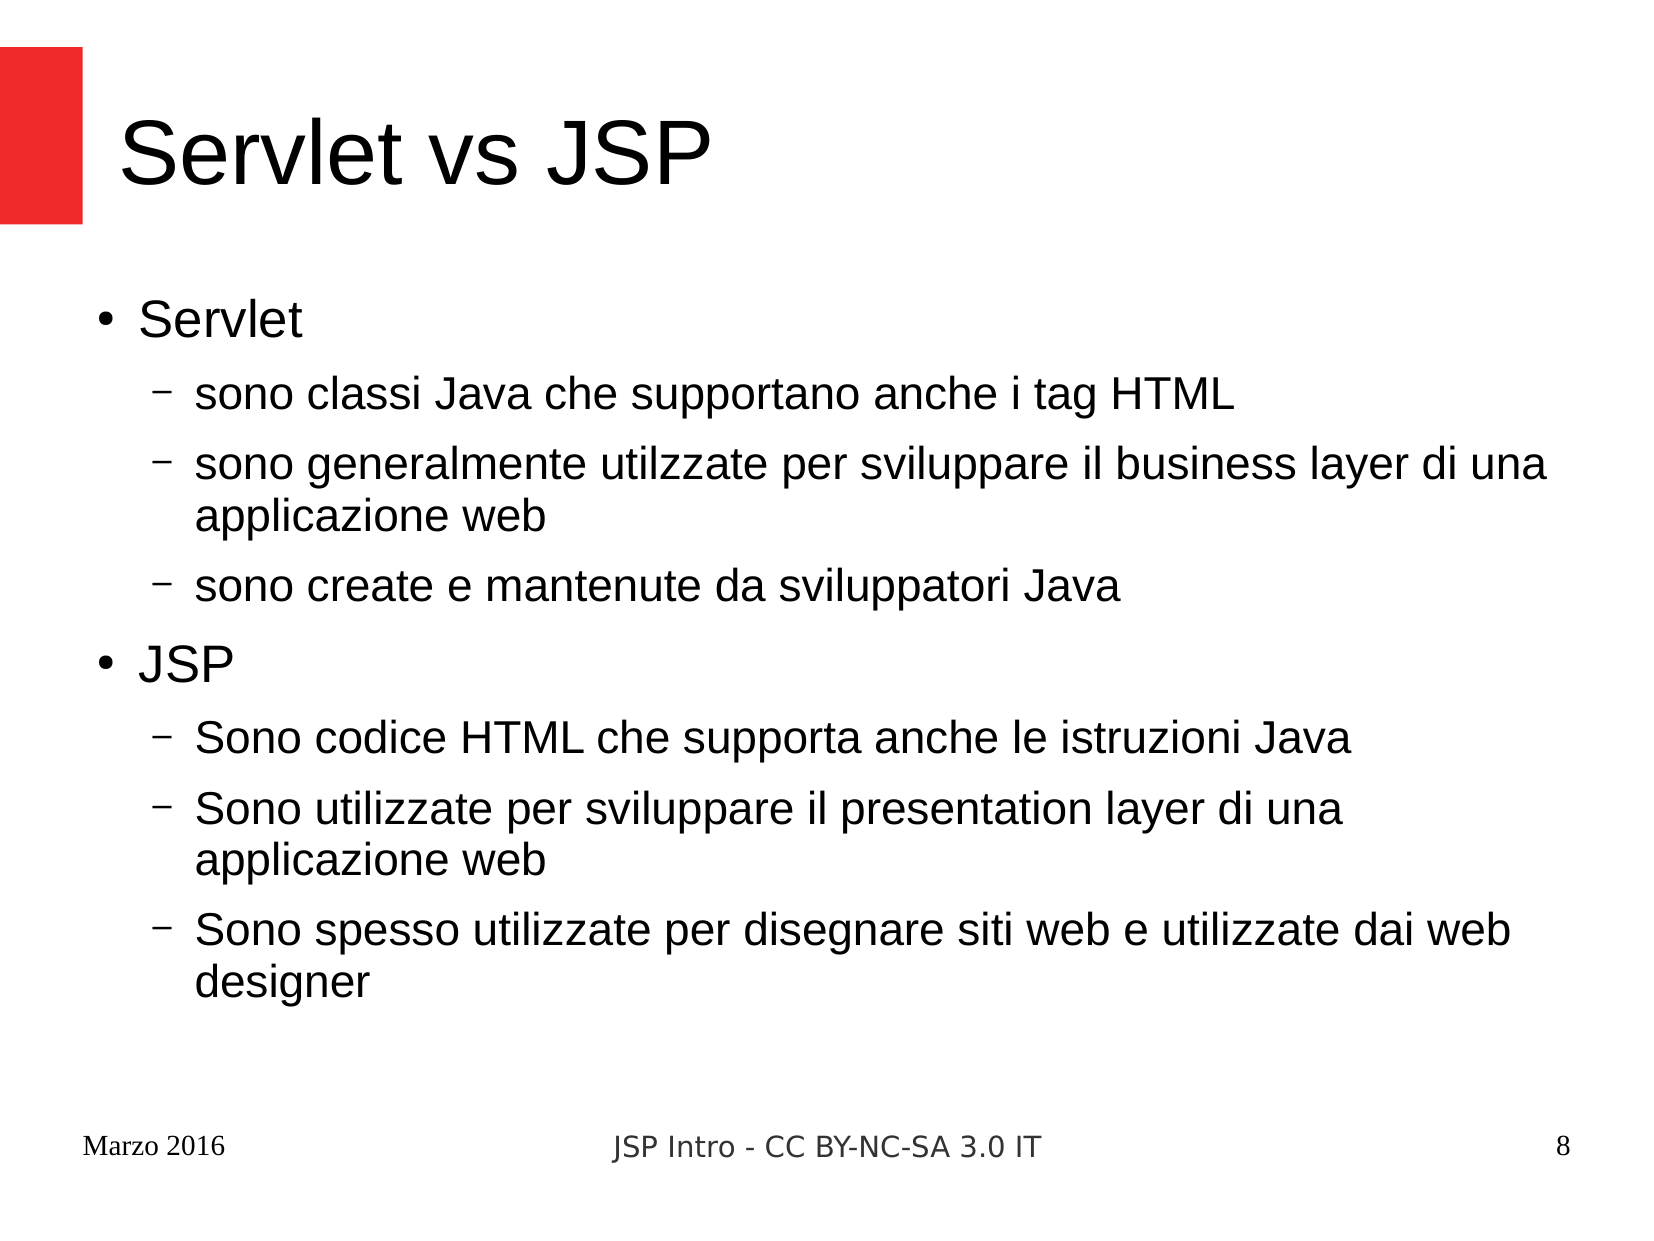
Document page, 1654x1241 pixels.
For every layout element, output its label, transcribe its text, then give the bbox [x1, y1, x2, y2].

list Servlet sono classi Java che supportano anche i tag HTML sono generalmente utilzzate per sviluppare il business layer di una applicazione web sono create e mantenute da sviluppatori Java JSP Sono codice HTML che supporta anche le istruzioni Java Sono utilizzate per sviluppare il presentation layer di una applicazione web Sono spesso utilizzate per disegnare siti web e utilizzate dai web designer [82, 290, 1571, 1010]
title Servlet vs JSP [118, 49, 1607, 257]
